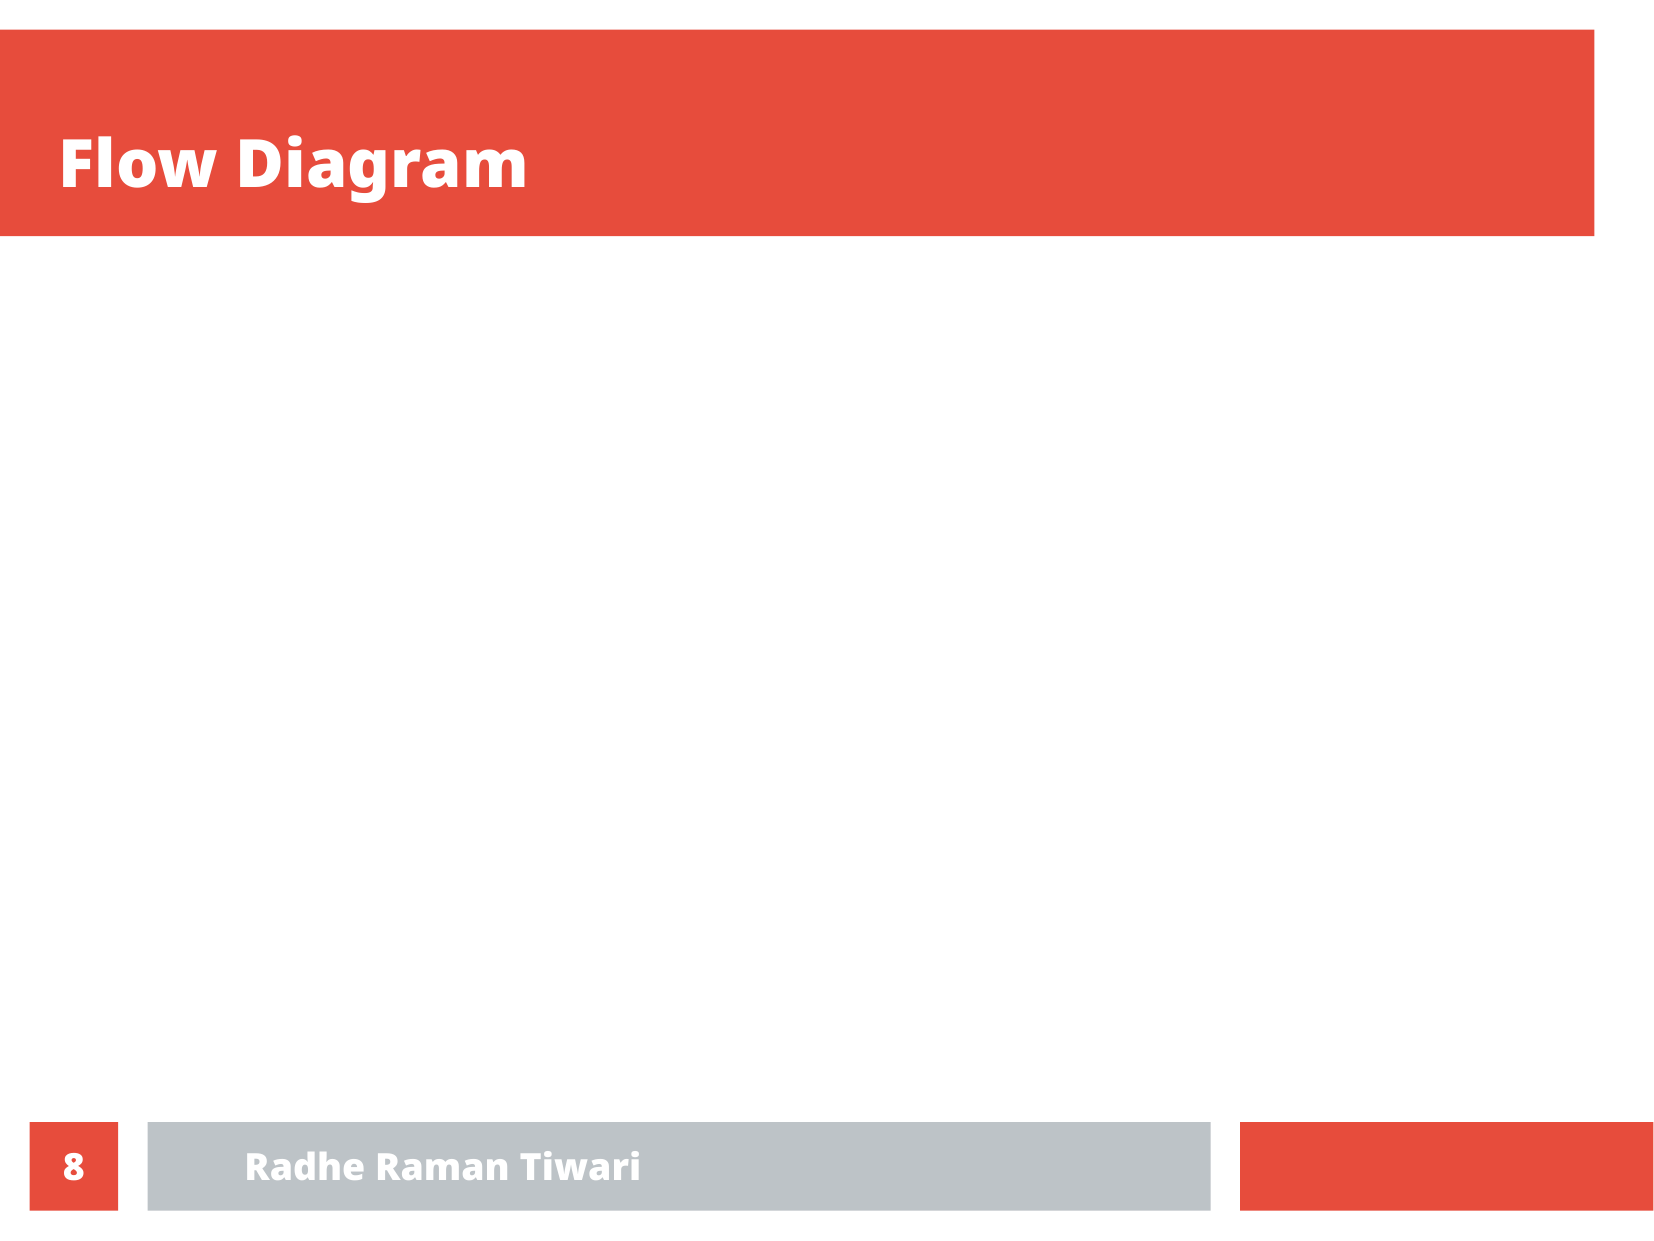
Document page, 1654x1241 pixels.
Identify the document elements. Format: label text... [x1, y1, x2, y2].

title Flow Diagram [59, 59, 1595, 207]
